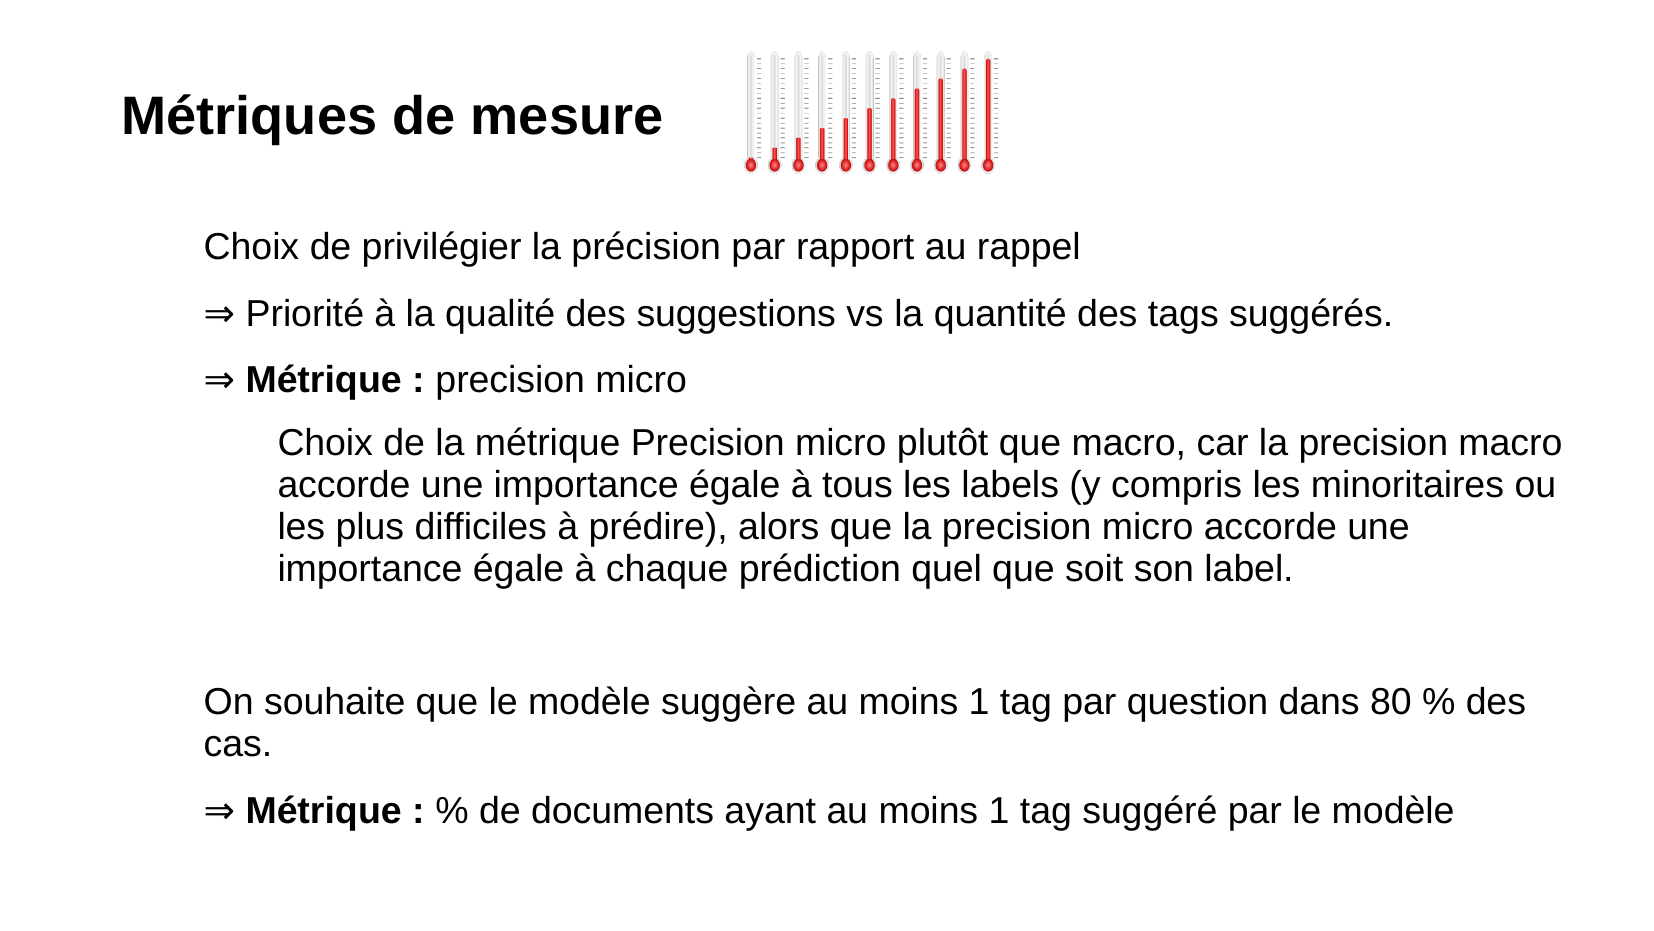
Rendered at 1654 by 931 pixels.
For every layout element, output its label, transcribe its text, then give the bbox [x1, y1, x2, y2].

picture [737, 47, 1004, 178]
text_box Métriques de mesure [106, 78, 680, 154]
text_box Choix de privilégier la précision par rapport au rappel ⇒ Priorité à la qualité des suggestions vs la quantité des tags suggérés. ⇒ Métrique : precision micro Choix de la métrique Precision micro plutôt que macro, car la precision macro accorde une importance égale à tous les labels (y compris les minoritaires ou les plus difficiles à prédire), alors que la precision micro accorde une importance égale à chaque prédiction quel que soit son label. On souhaite que le modèle suggère au moins 1 tag par question dans 80 % des cas. ⇒ Métrique : % de documents ayant au moins 1 tag suggéré par le modèle [188, 217, 1583, 931]
